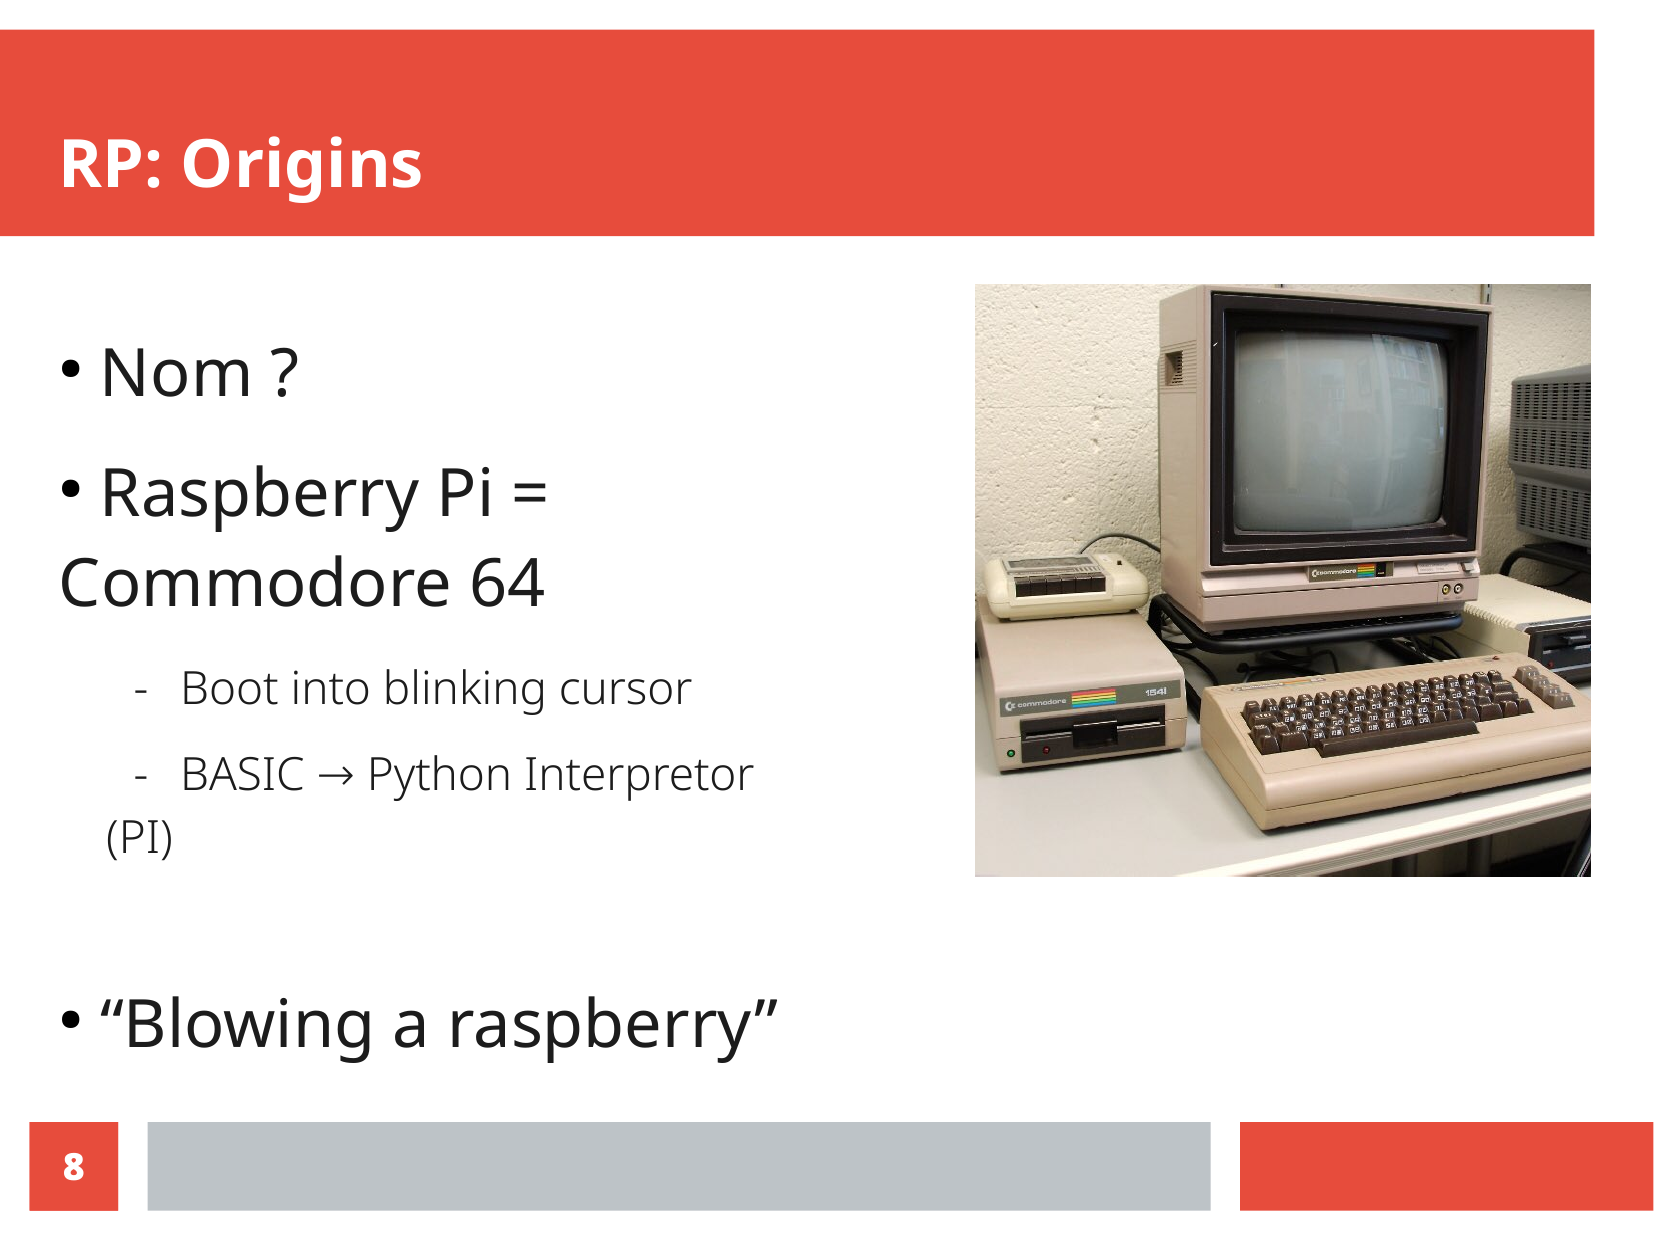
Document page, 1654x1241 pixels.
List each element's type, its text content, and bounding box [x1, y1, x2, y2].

title RP: Origins [59, 59, 1595, 207]
picture [975, 284, 1591, 877]
list Nom ? Raspberry Pi = Commodore 64 - Boot into blinking cursor - BASIC → Python Interpretor (PI) “Blowing a raspberry” [59, 324, 794, 1093]
